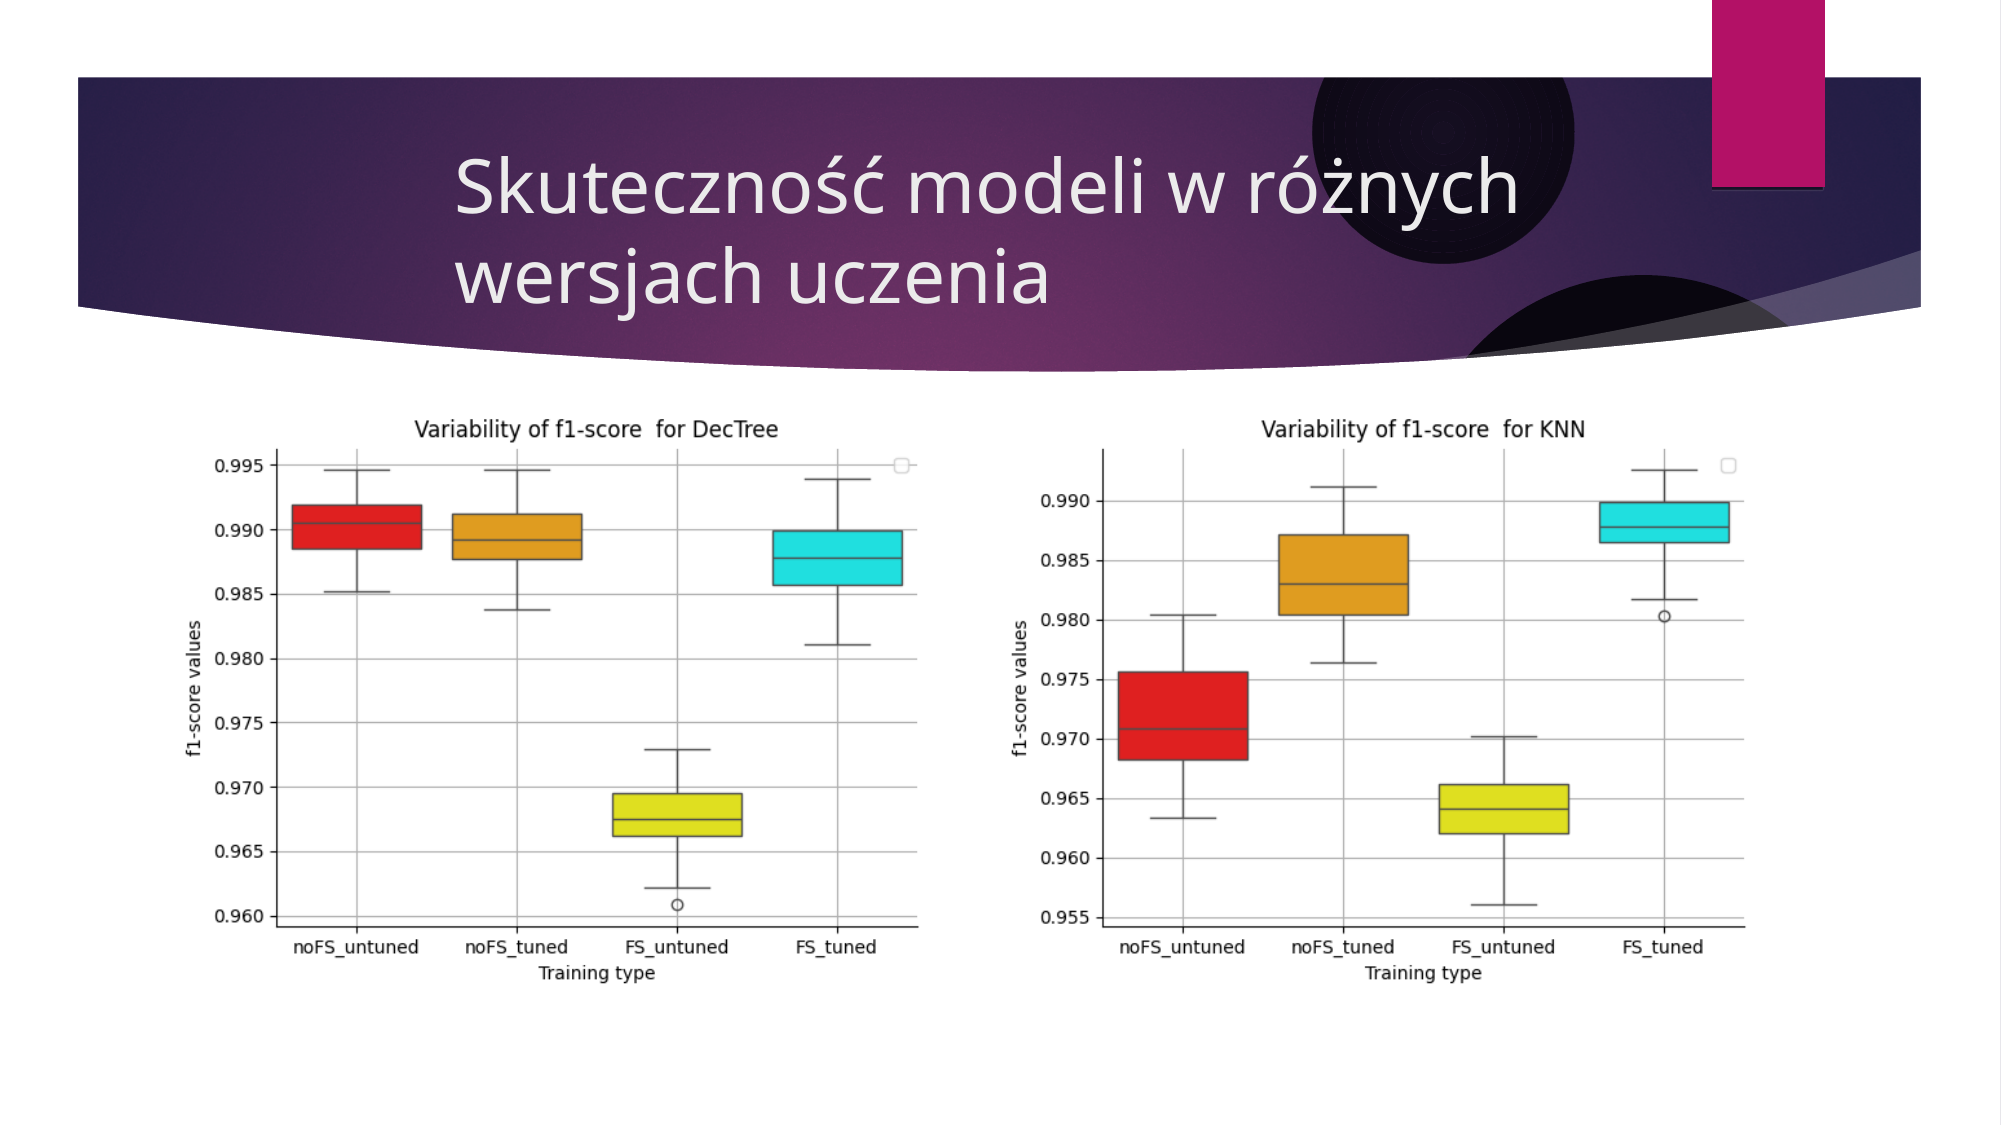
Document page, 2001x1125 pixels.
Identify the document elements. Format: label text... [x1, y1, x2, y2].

title Skuteczność modeli w różnych wersjach uczenia [397, 130, 1580, 308]
picture [173, 374, 1827, 995]
